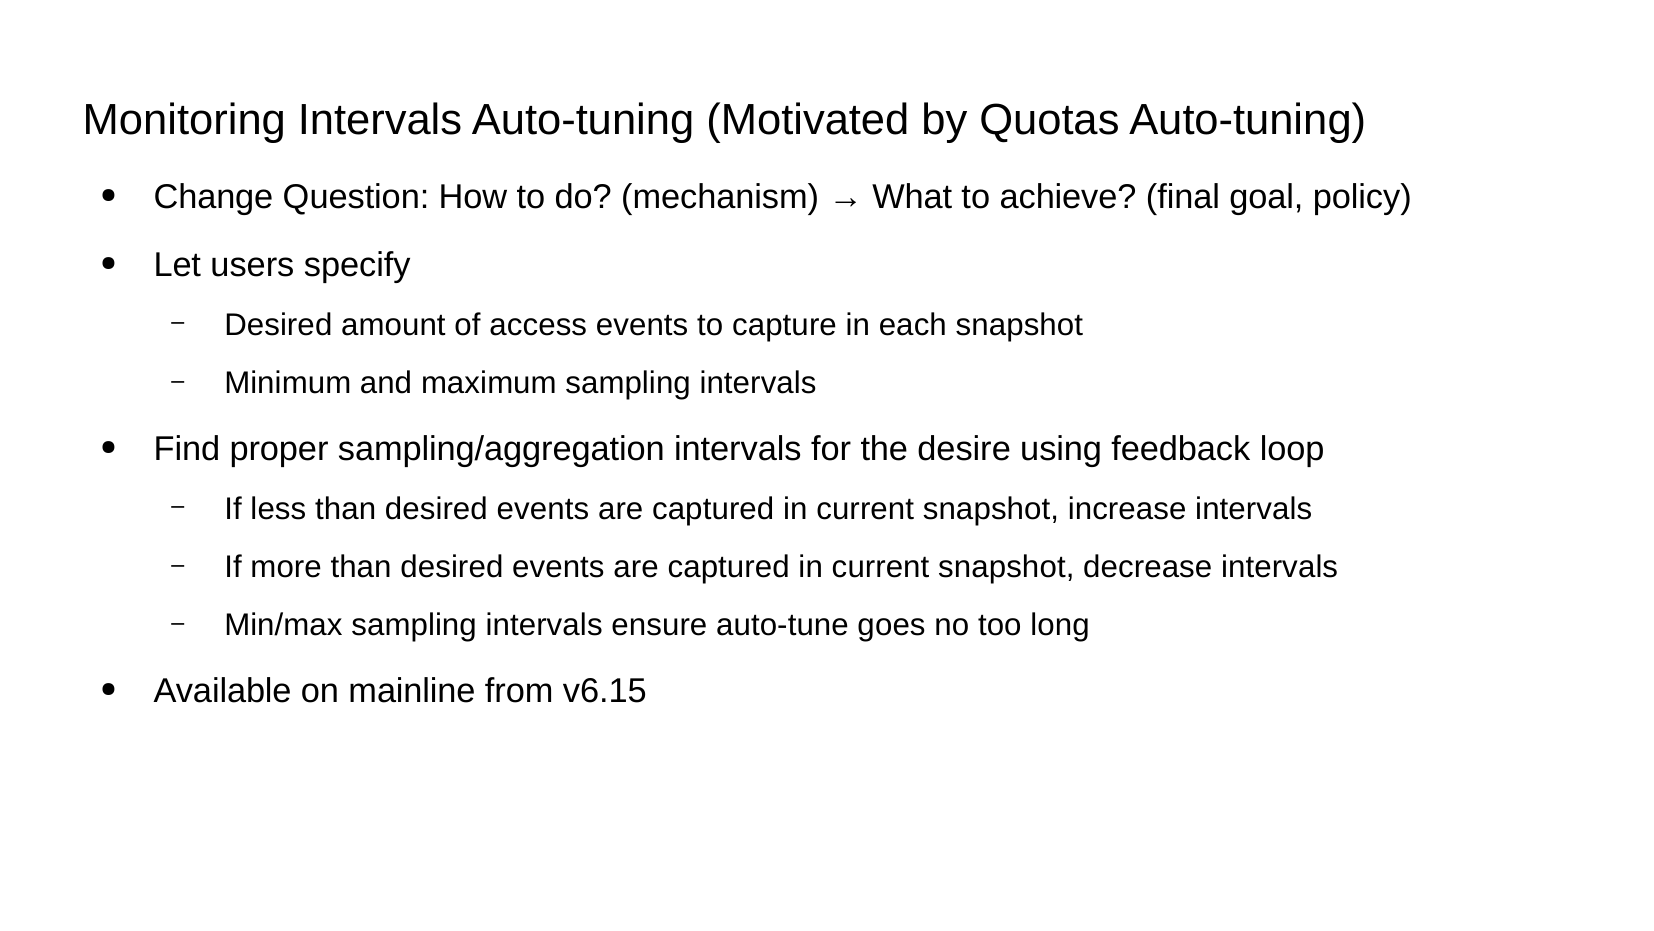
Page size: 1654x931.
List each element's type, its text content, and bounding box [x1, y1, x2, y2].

title Monitoring Intervals Auto-tuning (Motivated by Quotas Auto-tuning) [82, 81, 1571, 157]
list Change Question: How to do? (mechanism) → What to achieve? (final goal, policy) Let users specify Desired amount of access events to capture in each snapshot Minimum and maximum sampling intervals Find proper sampling/aggregation intervals for the desire using feedback loop If less than desired events are captured in current snapshot, increase intervals If more than desired events are captured in current snapshot, decrease intervals Min/max sampling intervals ensure auto-tune goes no too long Available on mainline from v6.15 [82, 177, 1571, 833]
